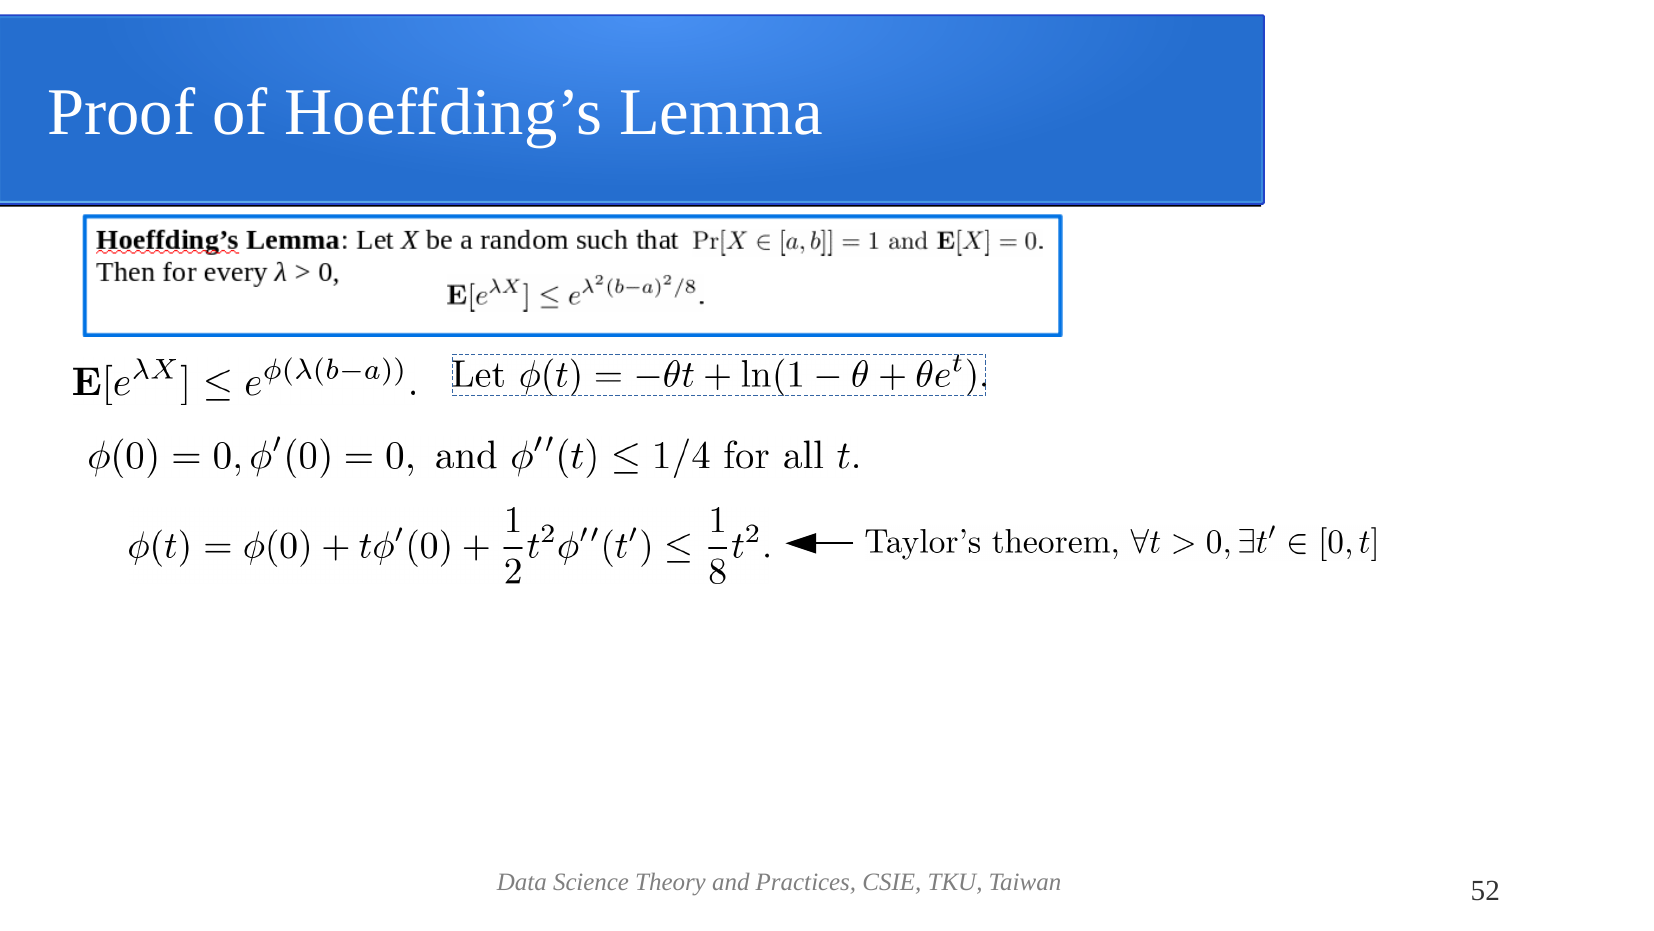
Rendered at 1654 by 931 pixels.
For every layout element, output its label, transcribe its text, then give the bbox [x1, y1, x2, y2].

picture [89, 436, 858, 478]
picture [865, 525, 1376, 562]
title Proof of Hoeffding’s Lemma [47, 35, 1199, 189]
picture [452, 354, 986, 396]
picture [82, 212, 1063, 337]
picture [73, 357, 415, 406]
picture [129, 507, 769, 584]
